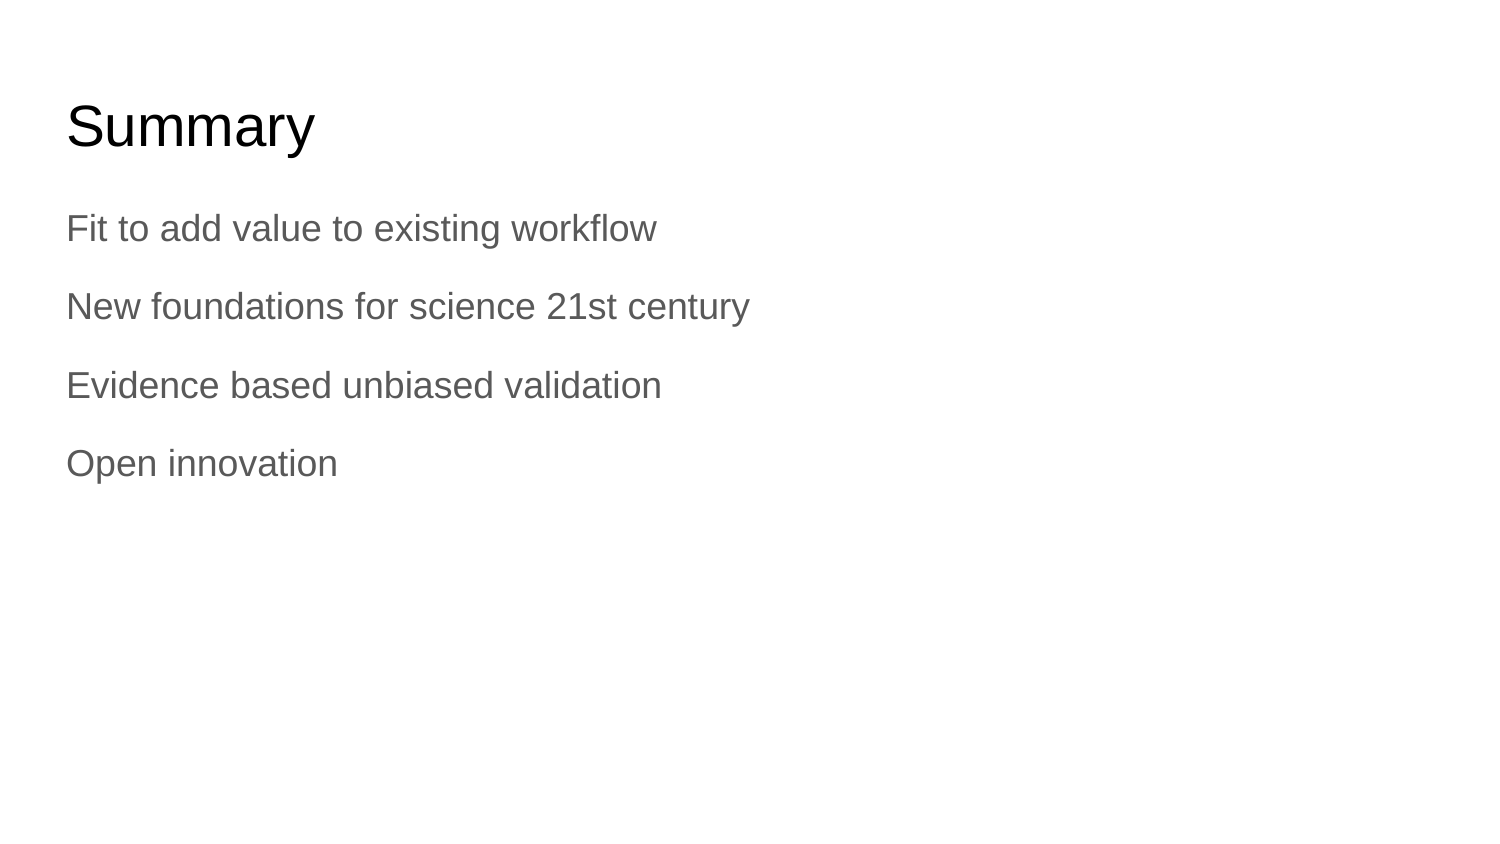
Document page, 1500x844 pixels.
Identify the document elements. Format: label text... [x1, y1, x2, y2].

list Fit to add value to existing workflow New foundations for science 21st century Evidence based unbiased validation Open innovation [51, 189, 1449, 750]
title Summary [51, 72, 1449, 167]
